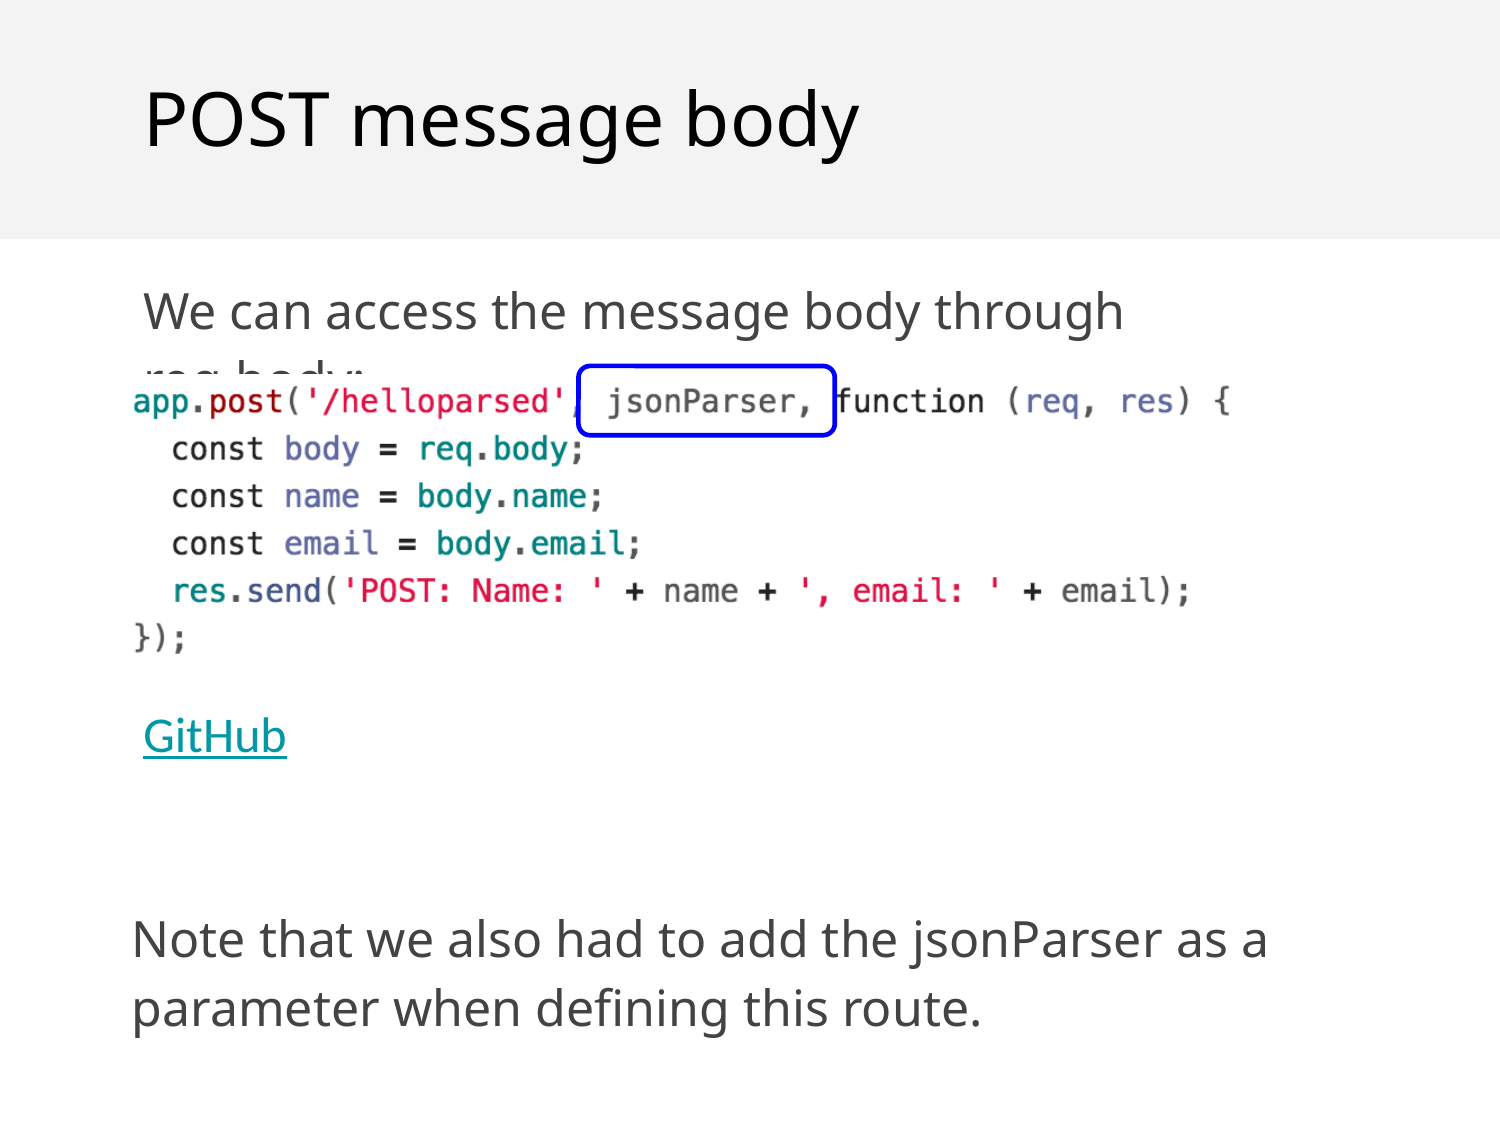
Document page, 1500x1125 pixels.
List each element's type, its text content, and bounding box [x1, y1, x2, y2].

list Note that we also had to add the jsonParser as a parameter when defining this route. [116, 883, 1360, 1068]
picture [128, 374, 1266, 687]
picture [581, 374, 832, 432]
list We can access the message body through req.body: [128, 255, 1372, 339]
title POST message body [128, 56, 1372, 183]
text_box GitHub [128, 687, 1332, 829]
